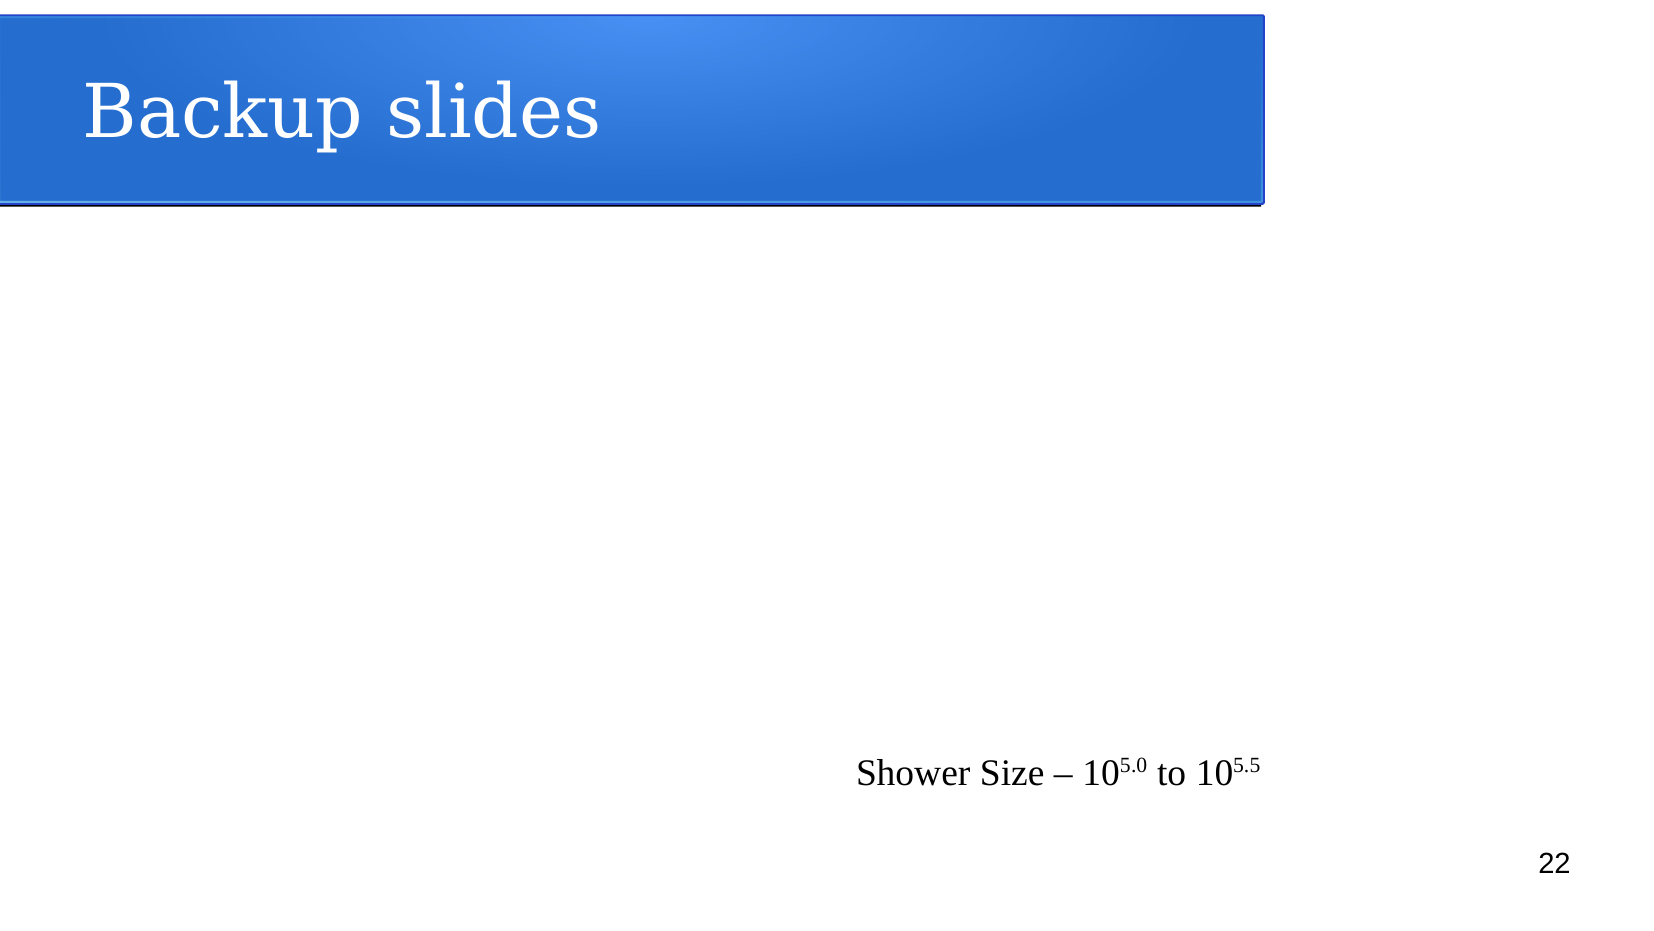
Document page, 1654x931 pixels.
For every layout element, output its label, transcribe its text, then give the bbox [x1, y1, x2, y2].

text_box Shower Size – 105.0 to 105.5 [841, 744, 1276, 801]
title Backup slides [82, 35, 1235, 189]
